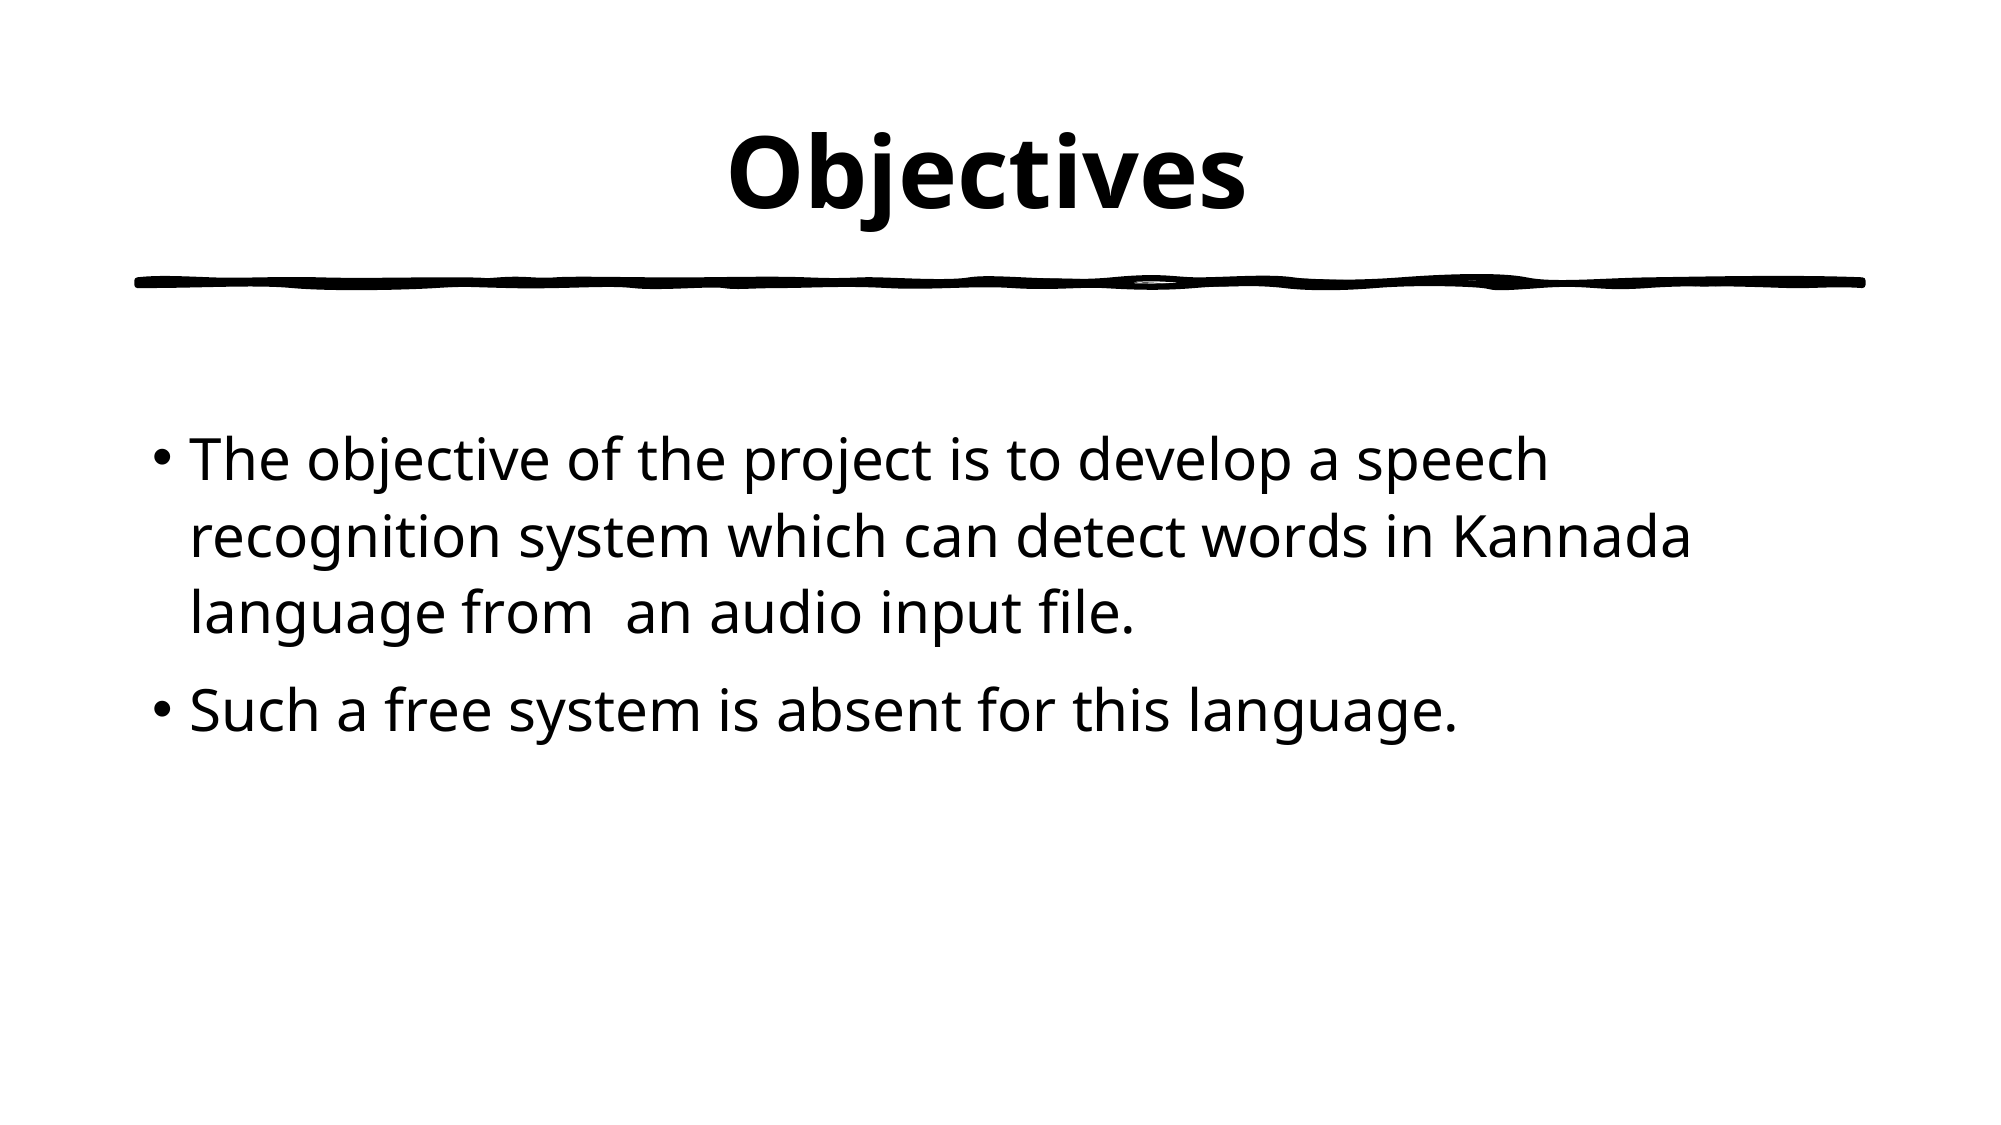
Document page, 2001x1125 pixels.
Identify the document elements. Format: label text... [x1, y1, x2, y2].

list The objective of the project is to develop a speech recognition system which can detect words in Kannada language from an audio input file. Such a free system is absent for this language. [137, 316, 1863, 1014]
title Objectives [137, 59, 1863, 278]
